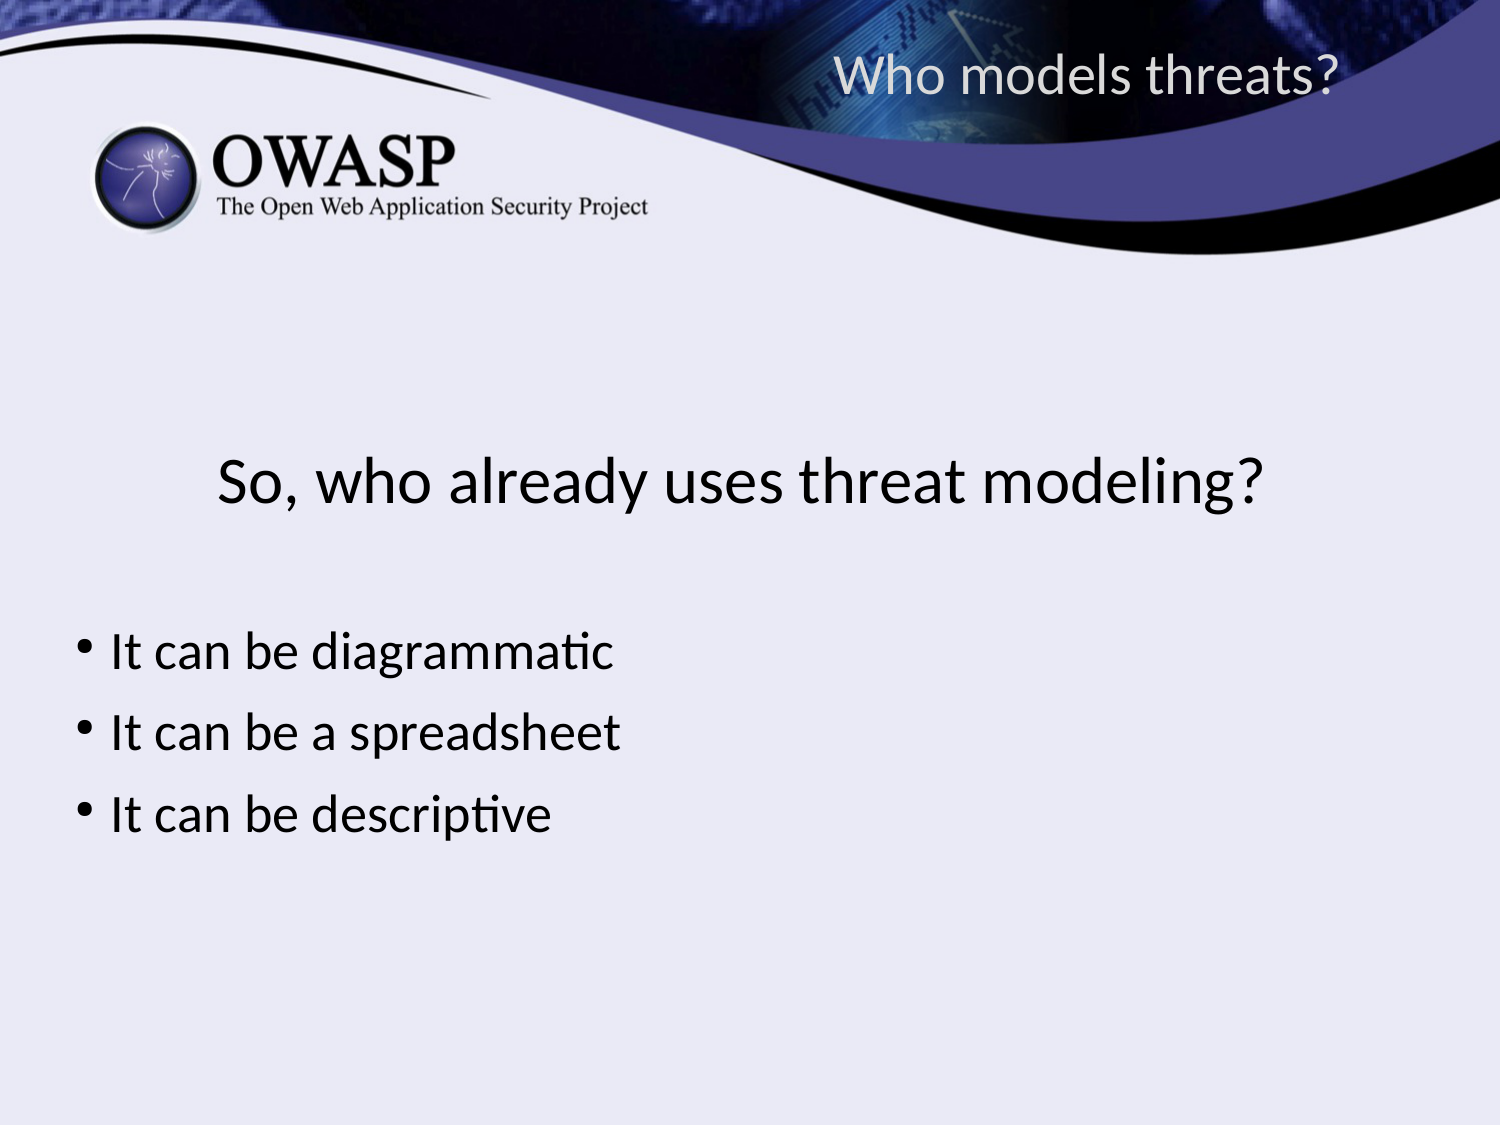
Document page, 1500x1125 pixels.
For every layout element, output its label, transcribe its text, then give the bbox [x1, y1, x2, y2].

picture [0, 0, 1500, 1125]
title Who models threats? [699, 0, 1476, 149]
subtitle So, who already uses threat modeling? It can be diagrammatic It can be a spreadsheet It can be descriptive [75, 262, 1426, 1018]
